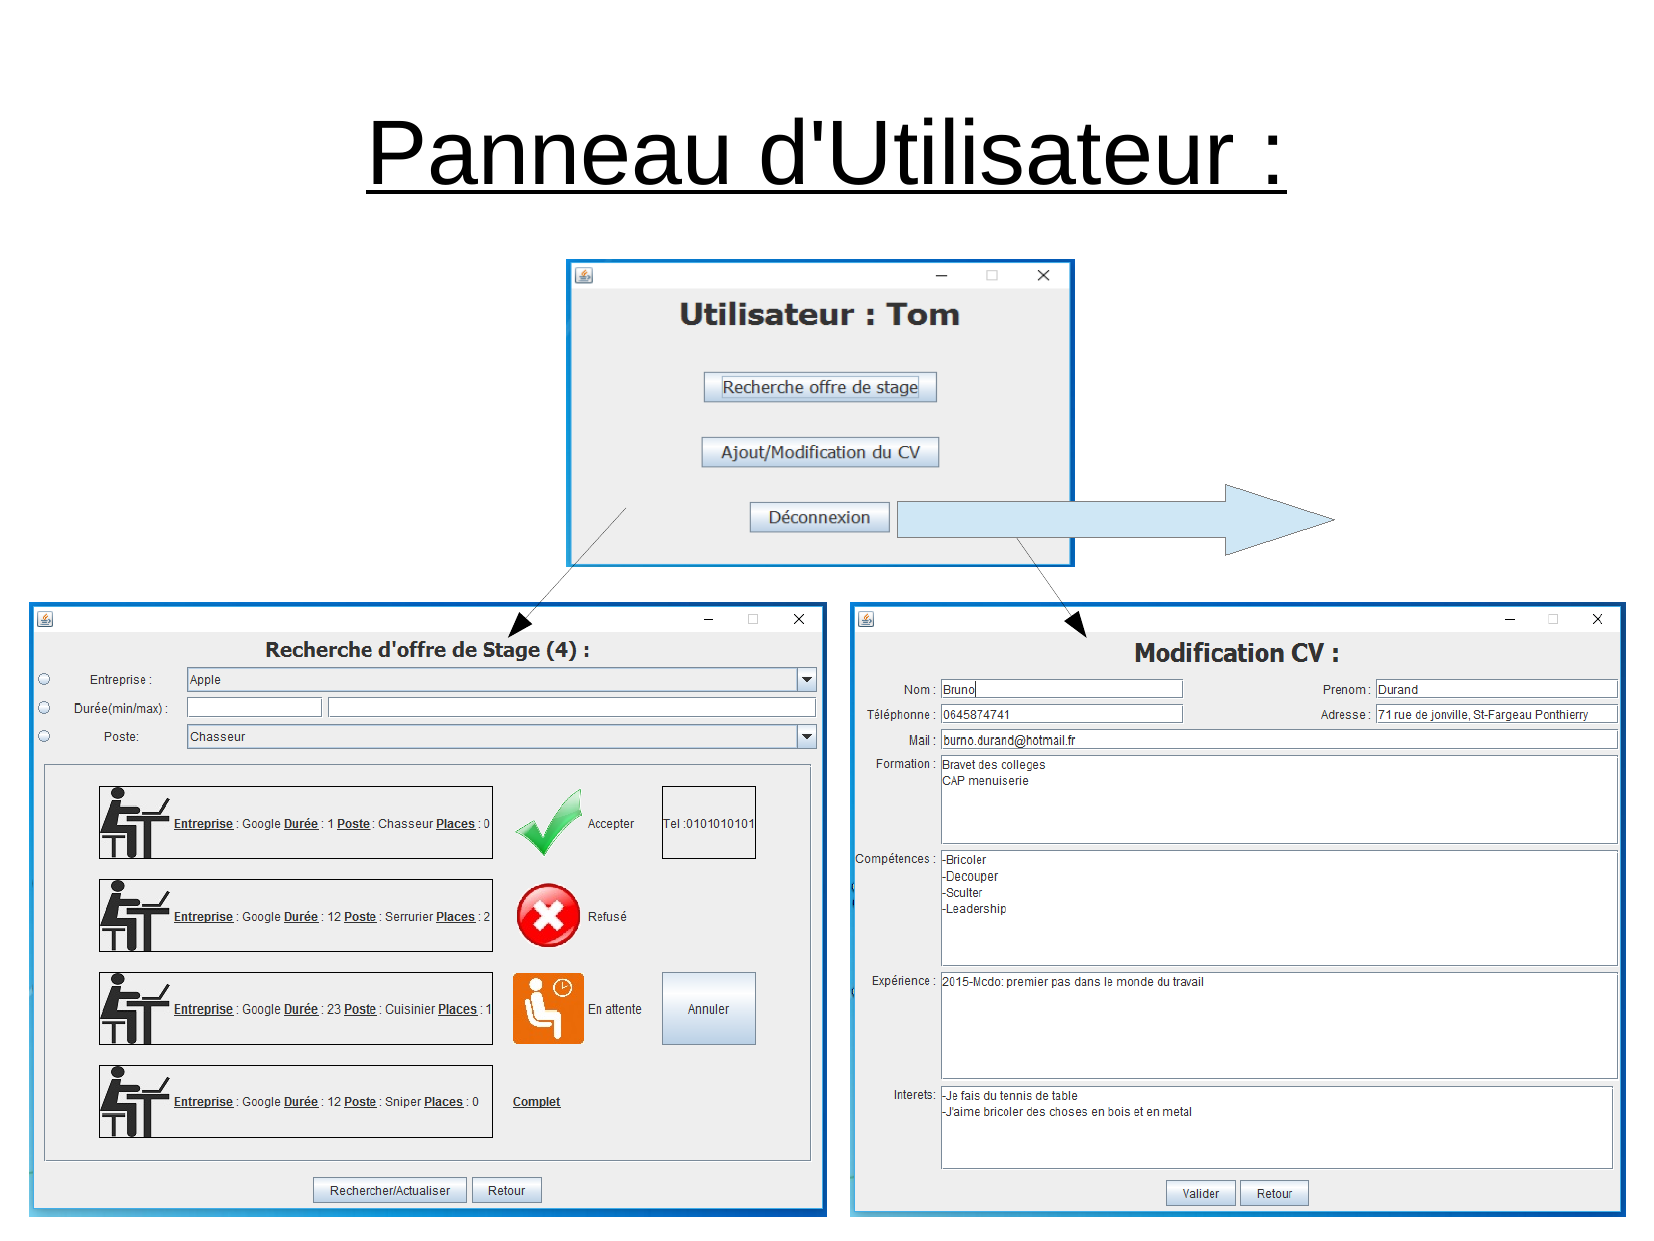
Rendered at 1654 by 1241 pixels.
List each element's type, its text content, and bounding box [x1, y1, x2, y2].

text_box [897, 484, 1335, 556]
picture [29, 602, 827, 1217]
picture [566, 259, 1075, 567]
title Panneau d'Utilisateur : [82, 49, 1571, 257]
picture [1018, 538, 1075, 567]
picture [850, 602, 1626, 1217]
